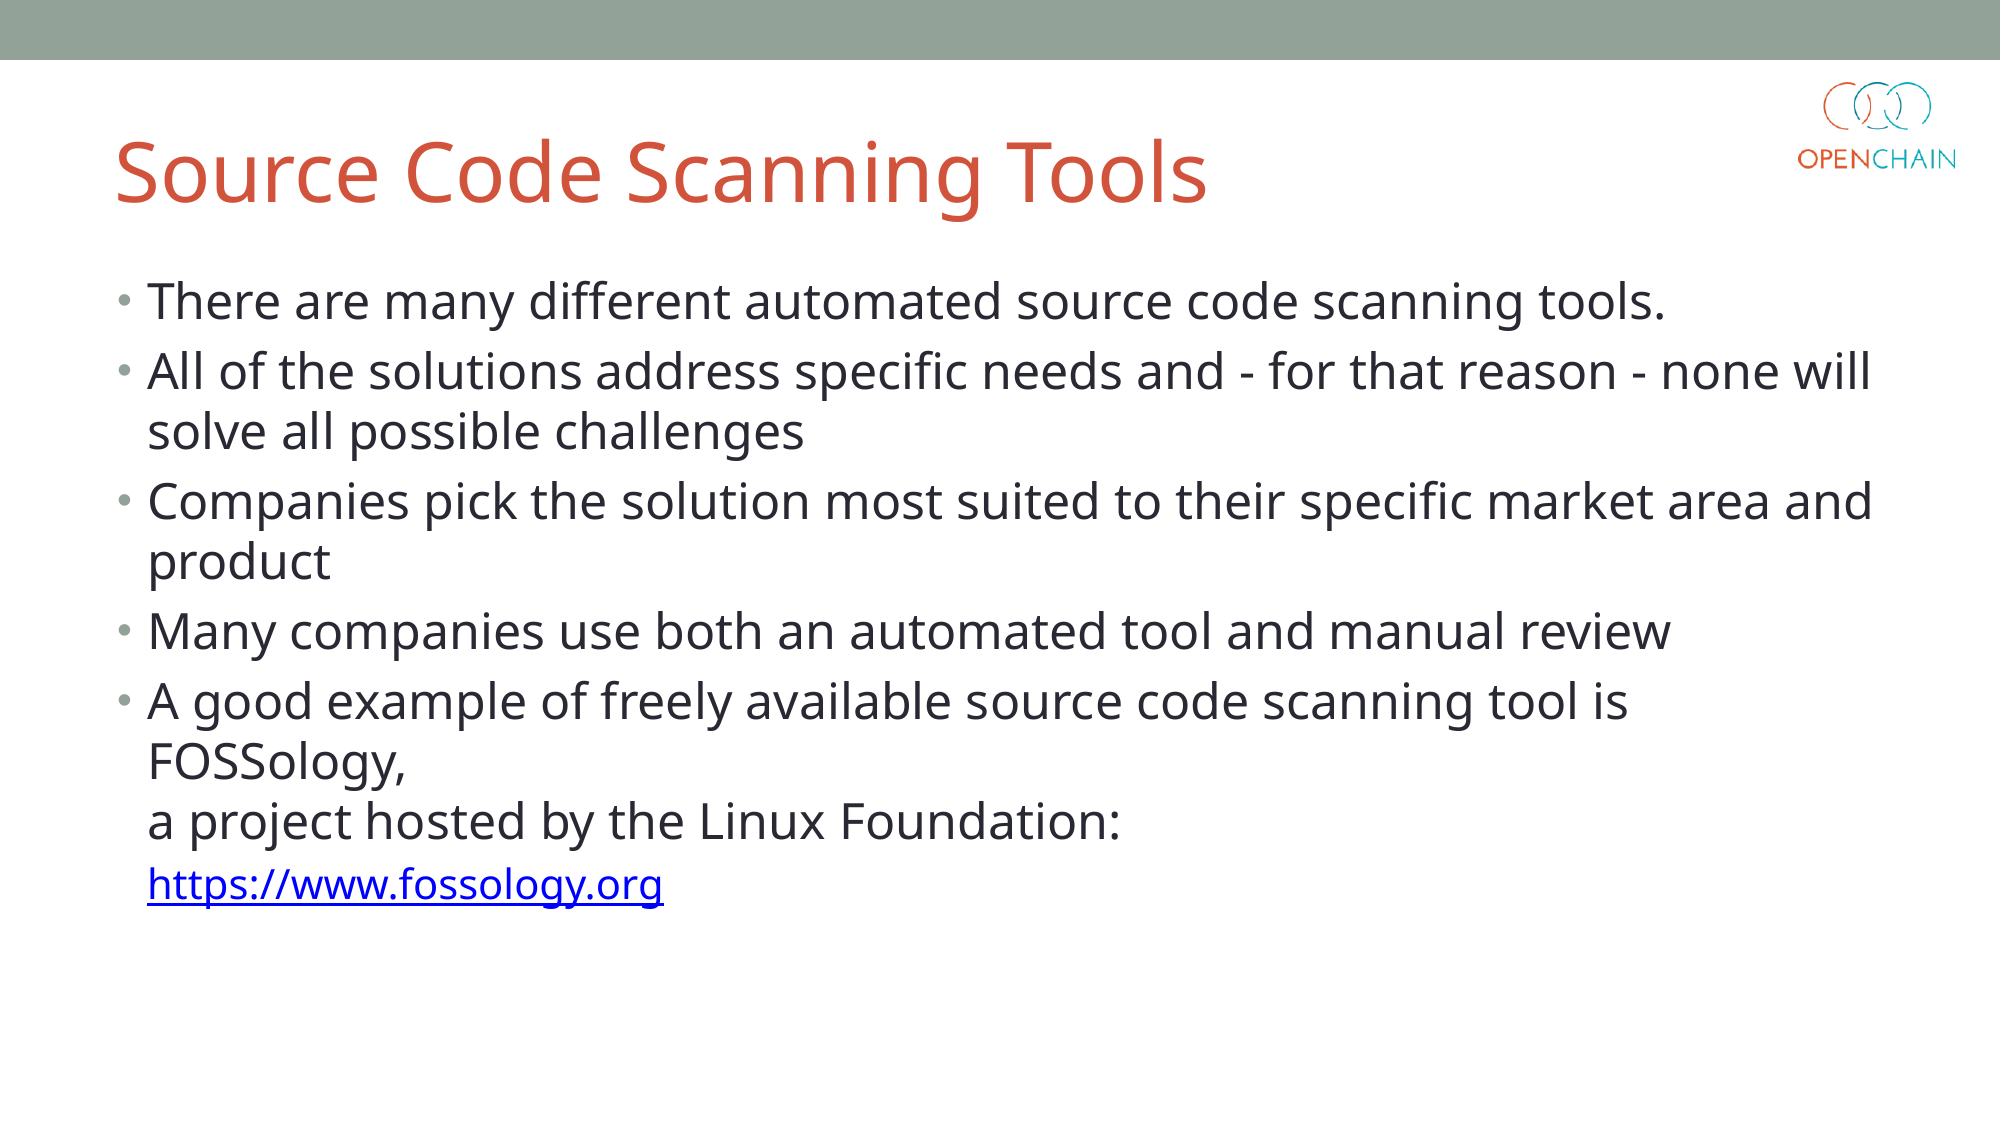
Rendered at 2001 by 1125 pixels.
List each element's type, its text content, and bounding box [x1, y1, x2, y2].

text_box There are many different automated source code scanning tools. All of the solutions address specific needs and - for that reason - none will solve all possible challenges Companies pick the solution most suited to their specific market area and product Many companies use both an automated tool and manual review A good example of freely available source code scanning tool is FOSSology, a project hosted by the Linux Foundation: https://www.fossology.org [102, 262, 1898, 1075]
text_box Source Code Scanning Tools [99, 87, 1900, 250]
picture [1798, 82, 1955, 169]
